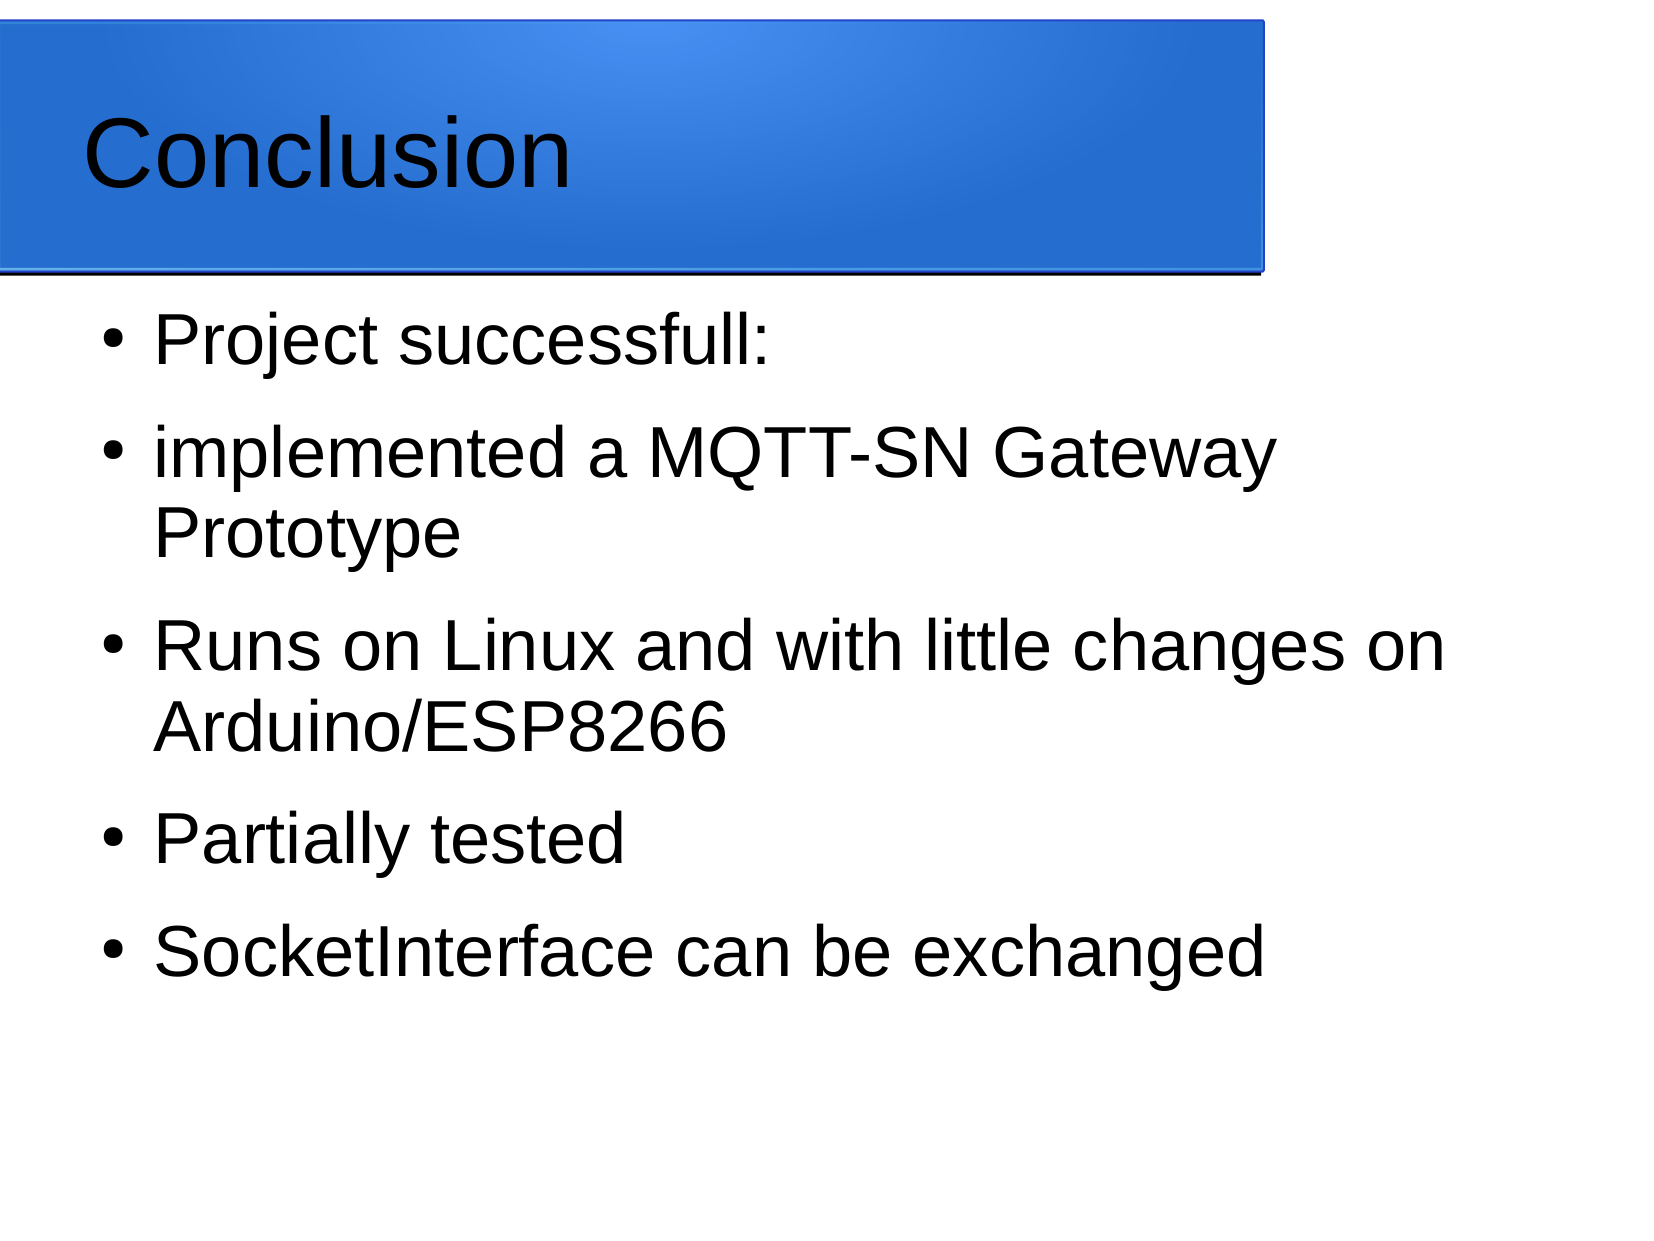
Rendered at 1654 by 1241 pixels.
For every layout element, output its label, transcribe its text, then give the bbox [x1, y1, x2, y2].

title Conclusion [82, 49, 1571, 257]
list Project successfull: implemented a MQTT-SN Gateway Prototype Runs on Linux and with little changes on Arduino/ESP8266 Partially tested SocketInterface can be exchanged [82, 299, 1571, 1019]
